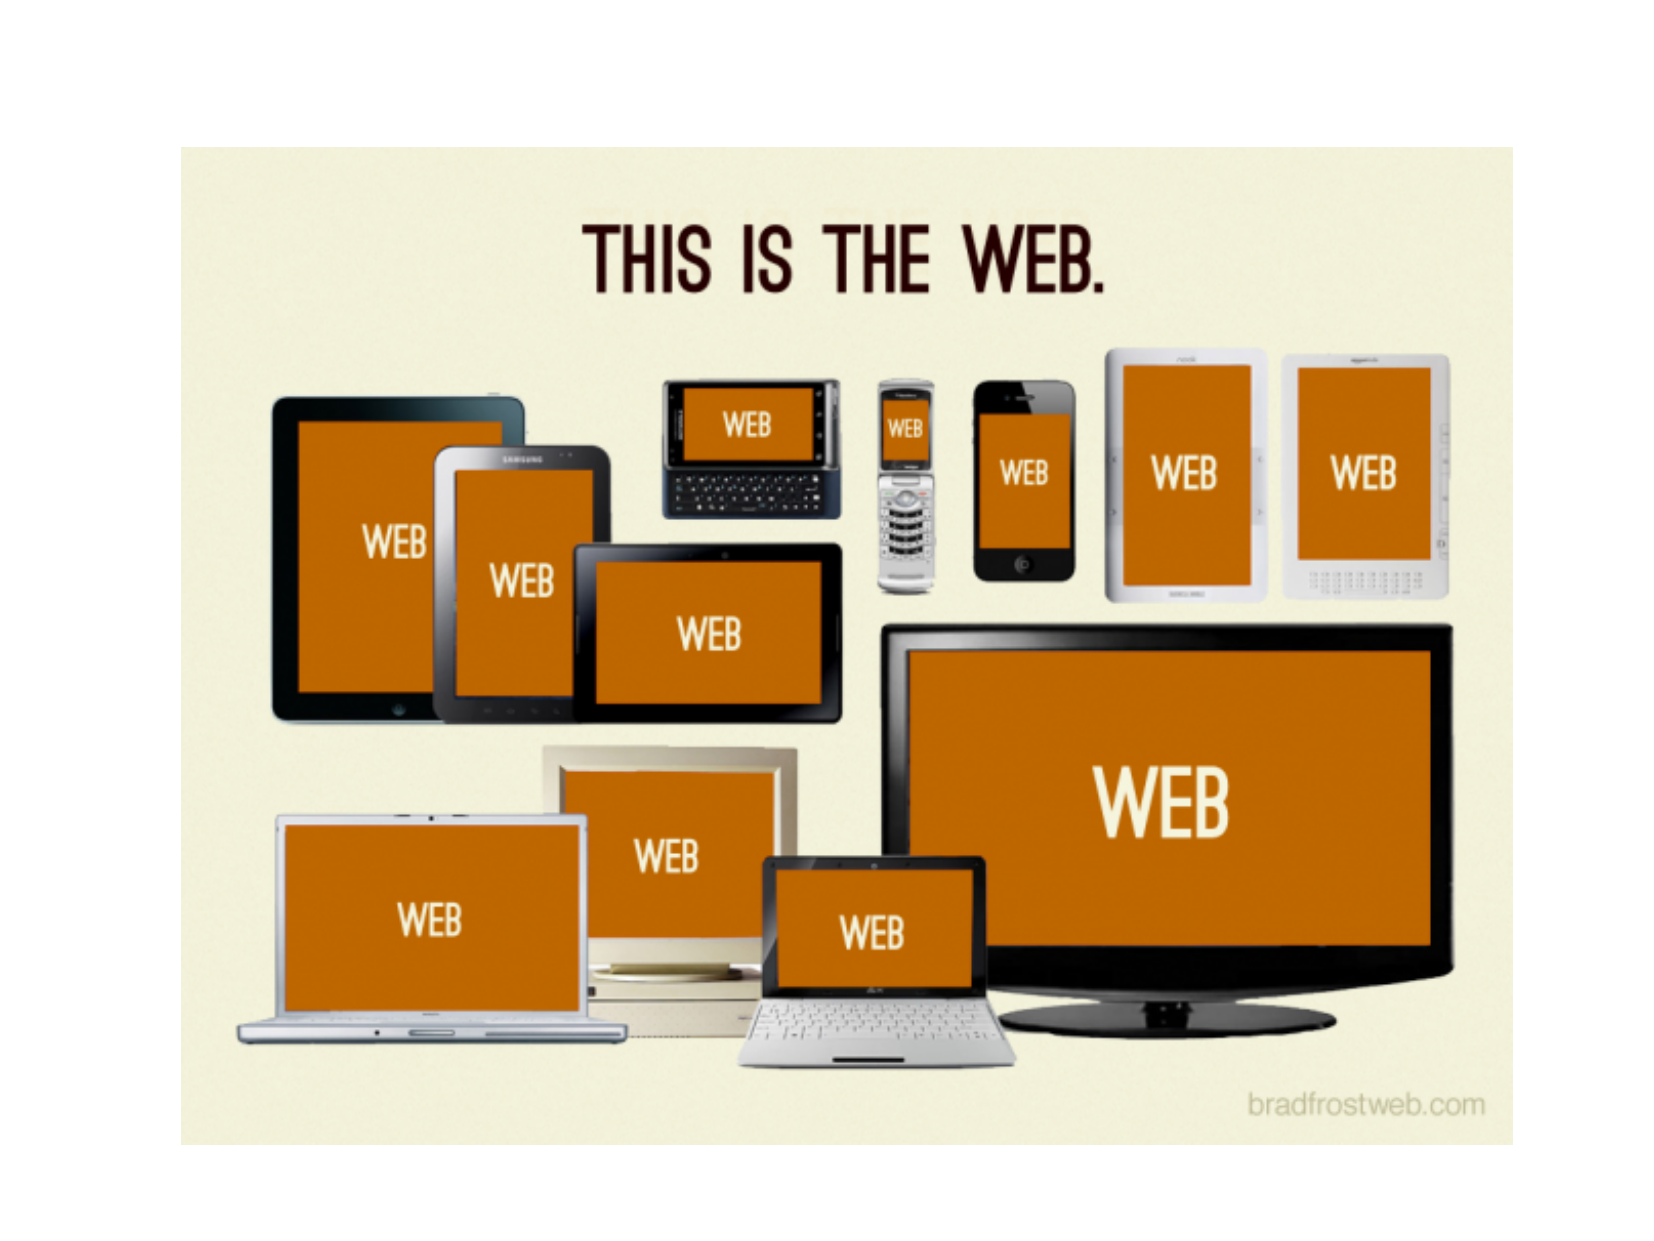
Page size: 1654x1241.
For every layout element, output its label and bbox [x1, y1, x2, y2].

picture [181, 147, 1513, 1145]
